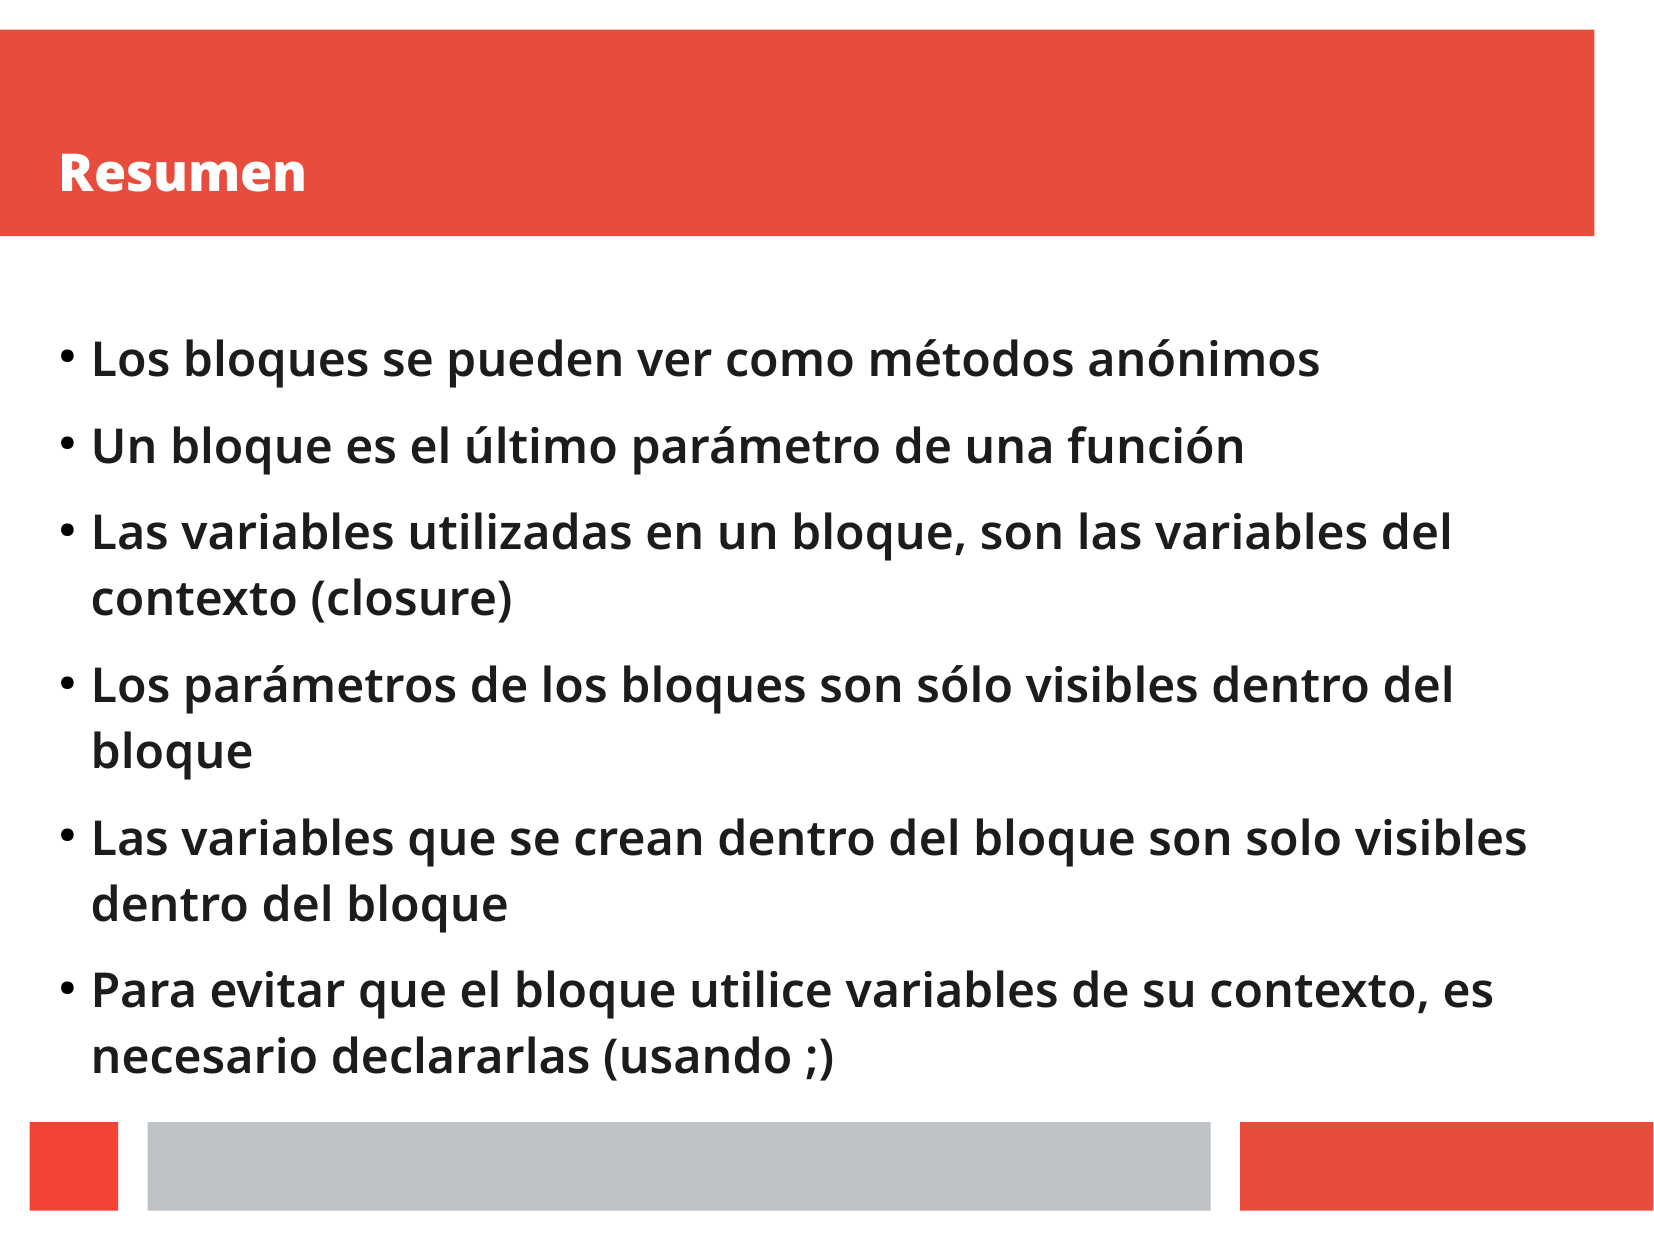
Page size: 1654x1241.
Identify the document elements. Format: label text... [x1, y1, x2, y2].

list Los bloques se pueden ver como métodos anónimos Un bloque es el último parámetro de una función Las variables utilizadas en un bloque, son las variables del contexto (closure) Los parámetros de los bloques son sólo visibles dentro del bloque Las variables que se crean dentro del bloque son solo visibles dentro del bloque Para evitar que el bloque utilice variables de su contexto, es necesario declararlas (usando ;) [59, 324, 1565, 1093]
title Resumen [59, 59, 1595, 207]
